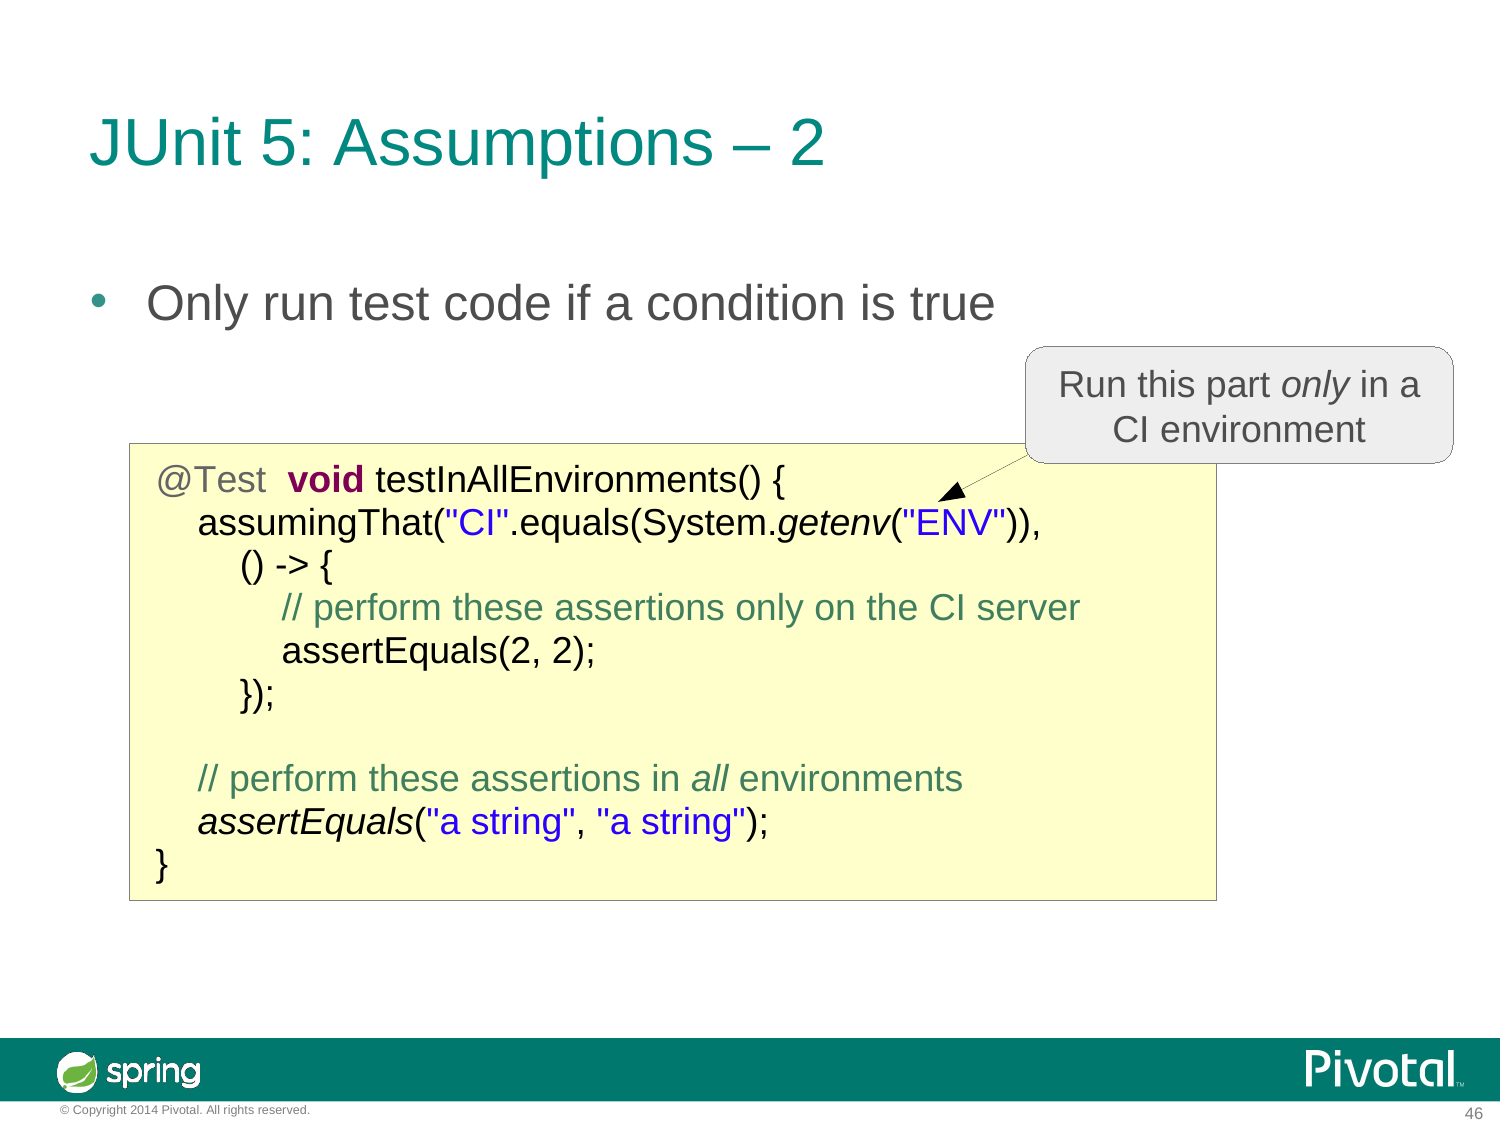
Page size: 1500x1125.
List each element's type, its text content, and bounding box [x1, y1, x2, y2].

list Only run test code if a condition is true [75, 262, 1426, 931]
text_box Run this part only in a CI environment [1025, 346, 1454, 464]
title JUnit 5: Assumptions – 2 [75, 45, 1426, 233]
picture [1306, 1050, 1464, 1087]
picture [32, 1041, 210, 1103]
